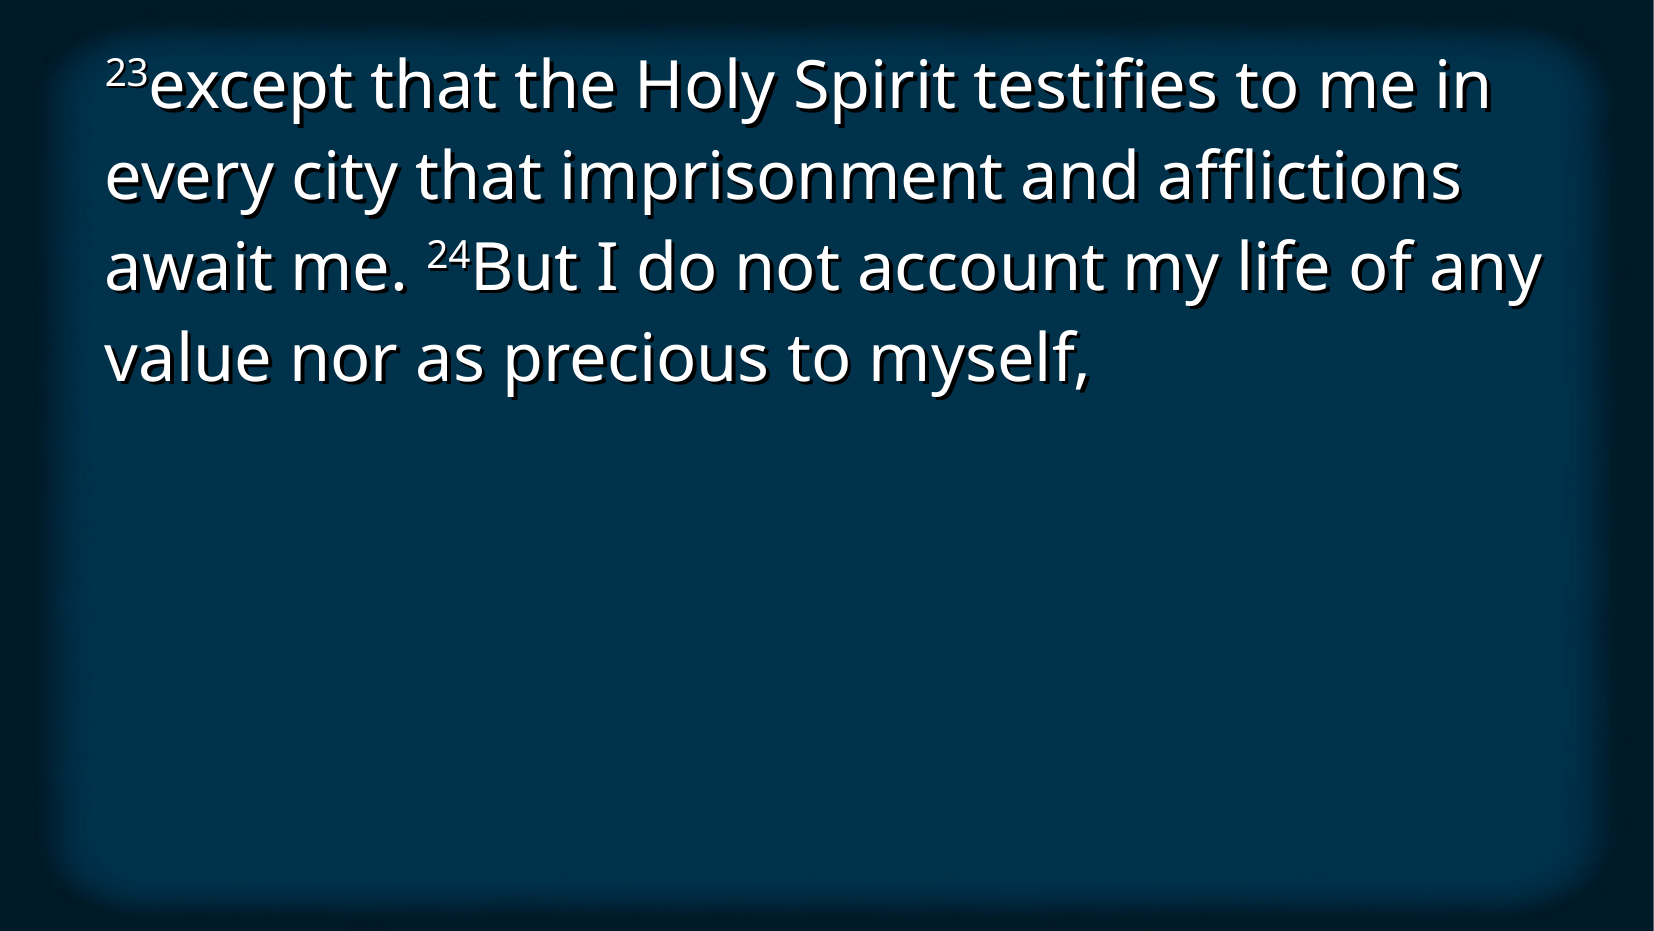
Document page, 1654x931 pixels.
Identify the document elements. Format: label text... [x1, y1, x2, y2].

text_box 23except that the Holy Spirit testifies to me in every city that imprisonment and afflictions await me. 24But I do not account my life of any value nor as precious to myself, [90, 30, 1561, 400]
picture [0, 0, 1654, 931]
